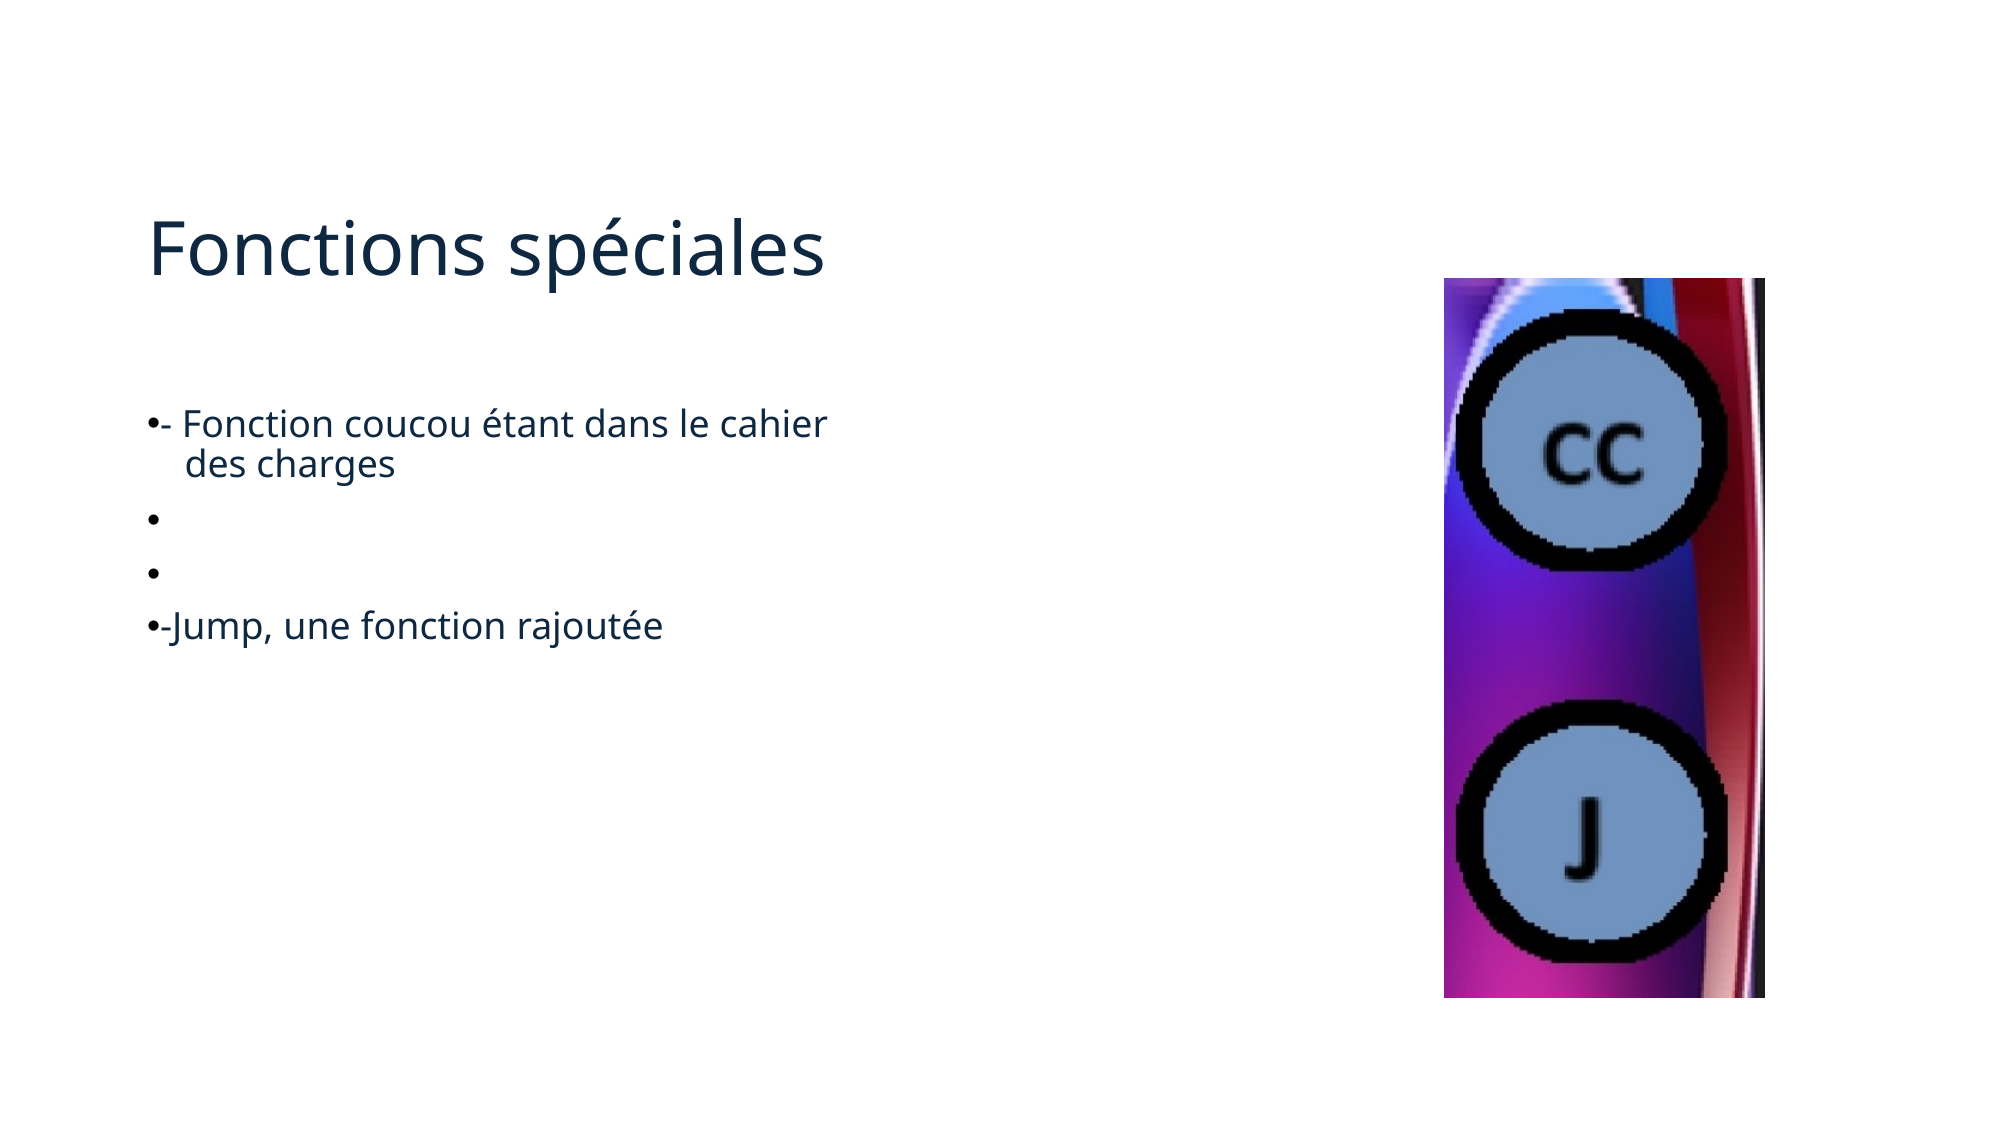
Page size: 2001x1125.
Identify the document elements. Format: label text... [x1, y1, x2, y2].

title Fonctions spéciales [131, 131, 914, 371]
text_box - Fonction coucou étant dans le cahier des charges -Jump, une fonction rajoutée [131, 397, 914, 948]
picture [1444, 278, 1765, 998]
